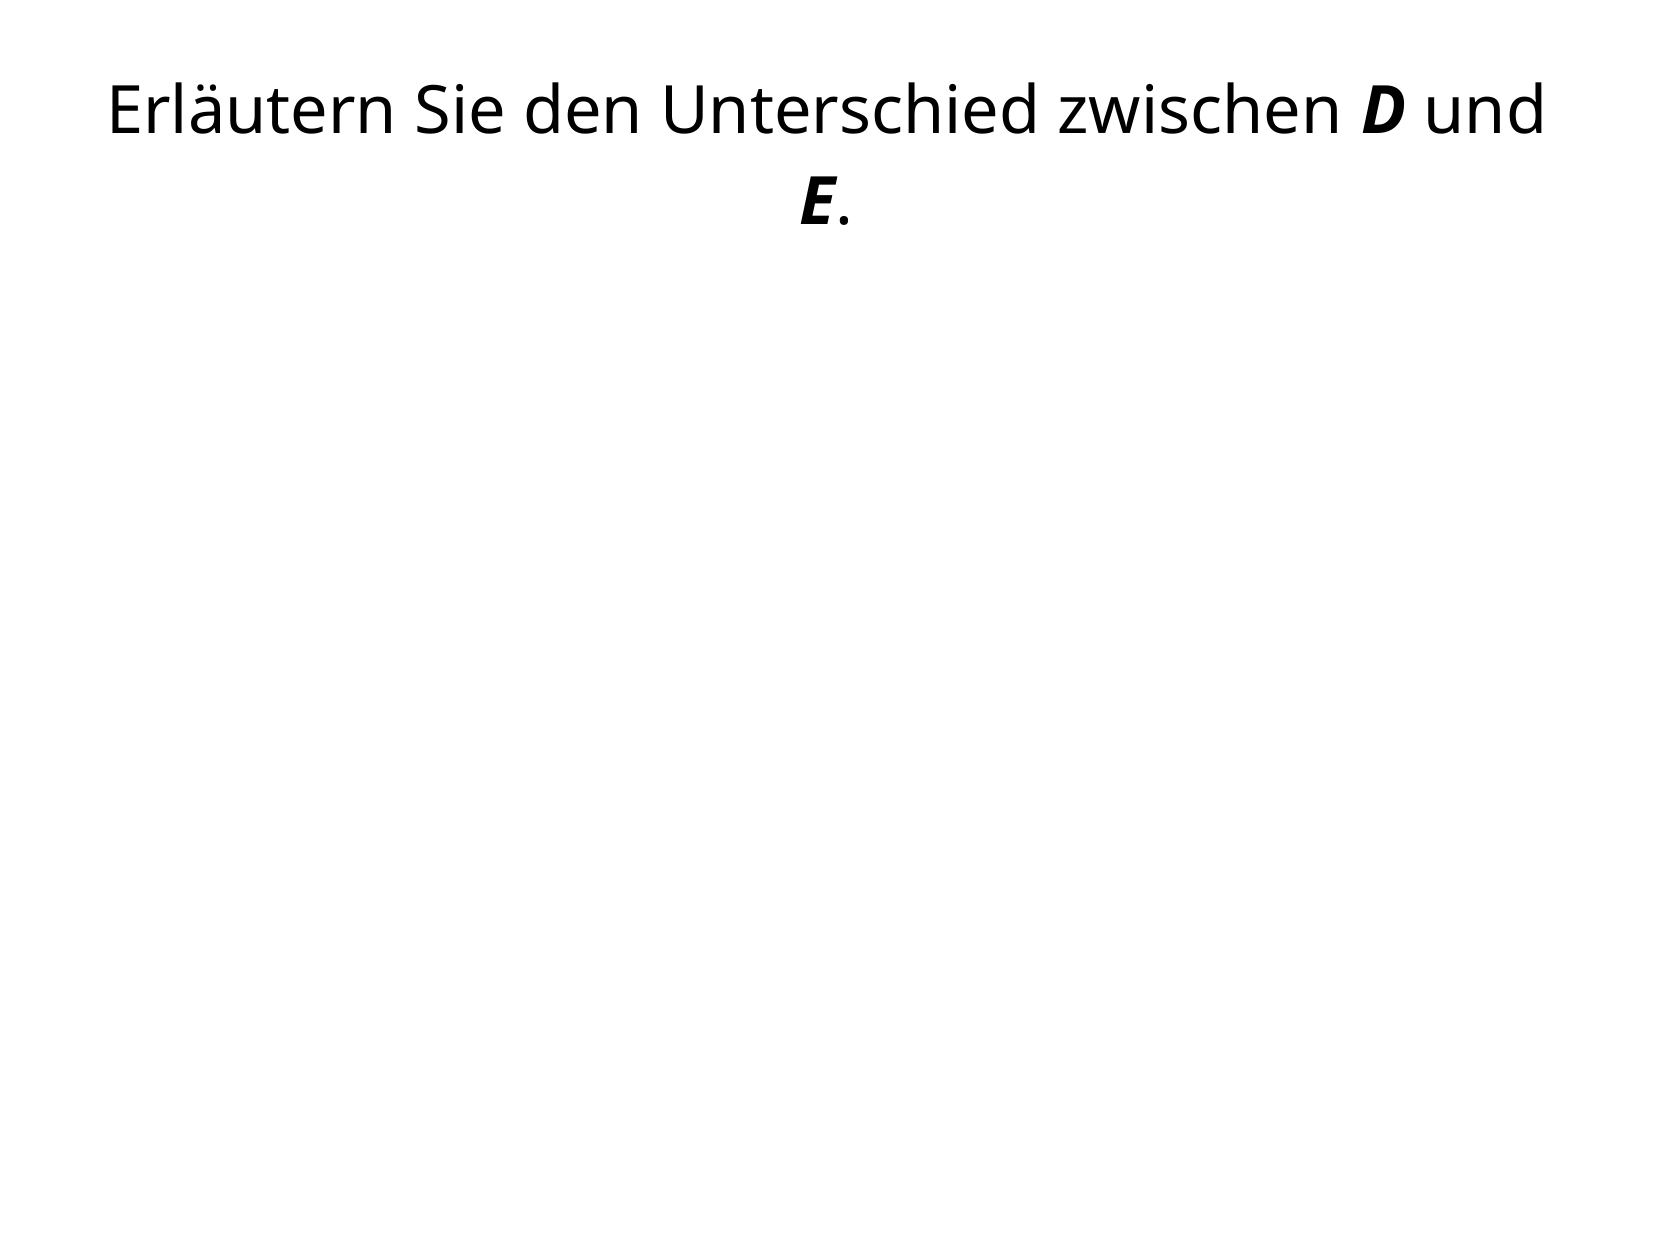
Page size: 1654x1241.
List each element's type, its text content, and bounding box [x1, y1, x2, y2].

title Erläutern Sie den Unterschied zwischen D und E. [82, 49, 1571, 257]
